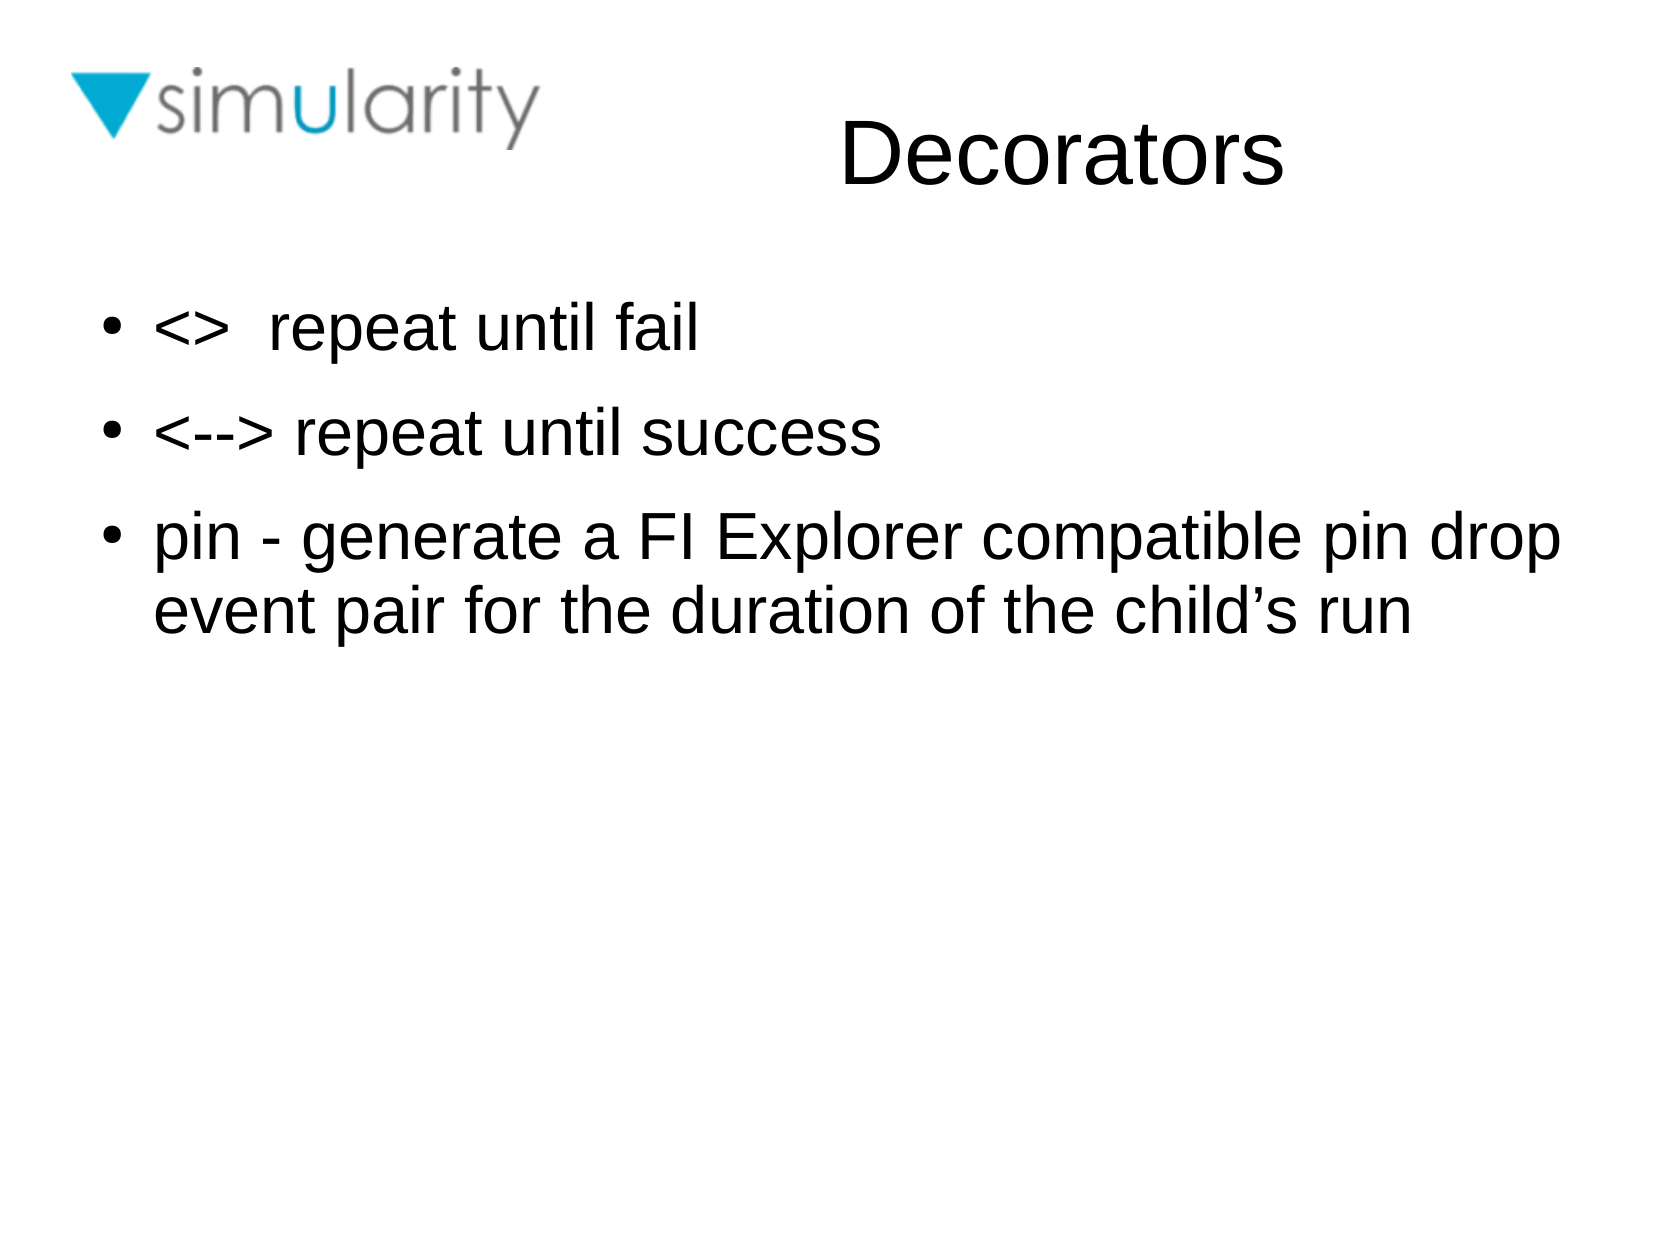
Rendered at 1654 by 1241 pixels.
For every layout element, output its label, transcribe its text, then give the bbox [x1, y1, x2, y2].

list <> repeat until fail <--> repeat until success pin - generate a FI Explorer compatible pin drop event pair for the duration of the child’s run [82, 290, 1571, 1010]
picture [71, 67, 541, 150]
title Decorators [555, 49, 1571, 257]
